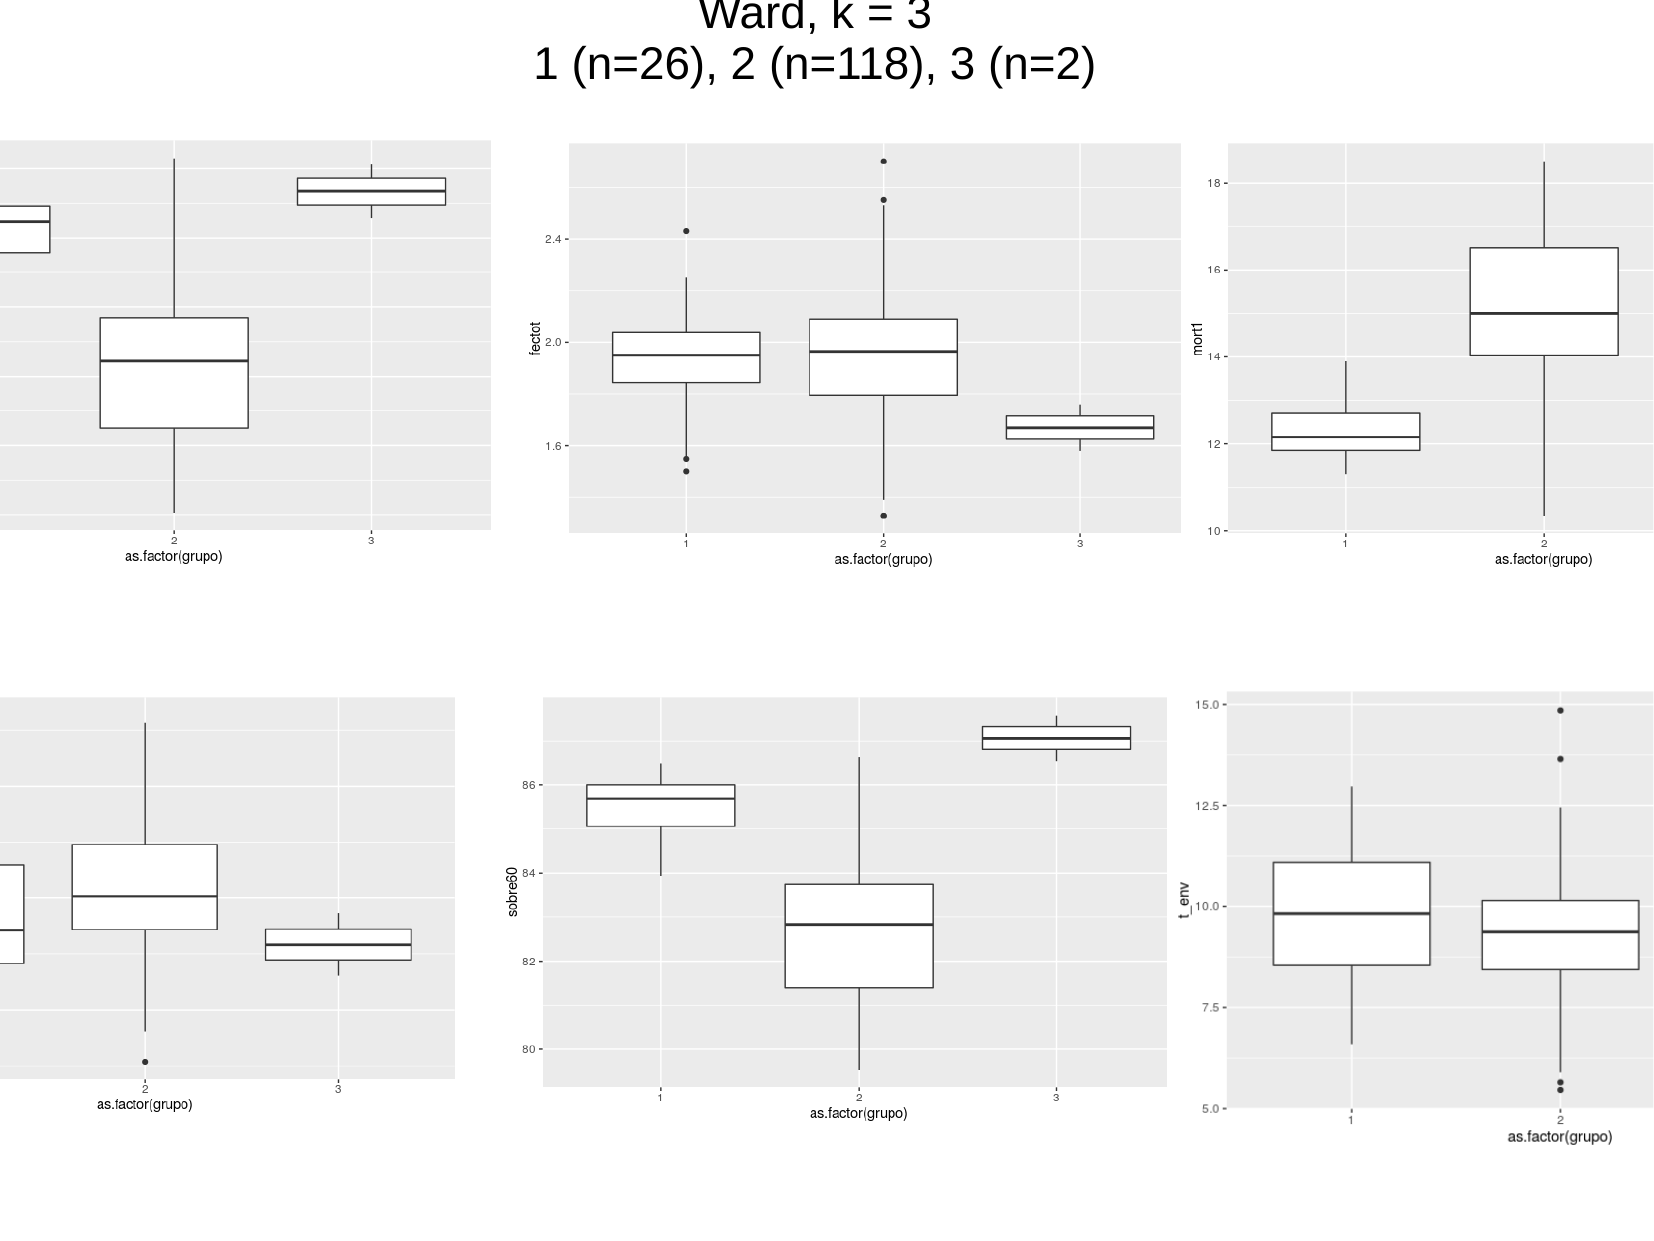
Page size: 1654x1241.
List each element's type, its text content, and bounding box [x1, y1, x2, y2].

picture [0, 690, 461, 1118]
picture [519, 136, 1654, 573]
picture [0, 133, 497, 570]
title Ward, k = 3 1 (n=26), 2 (n=118), 3 (n=2) [70, 0, 1560, 142]
picture [496, 684, 1654, 1152]
